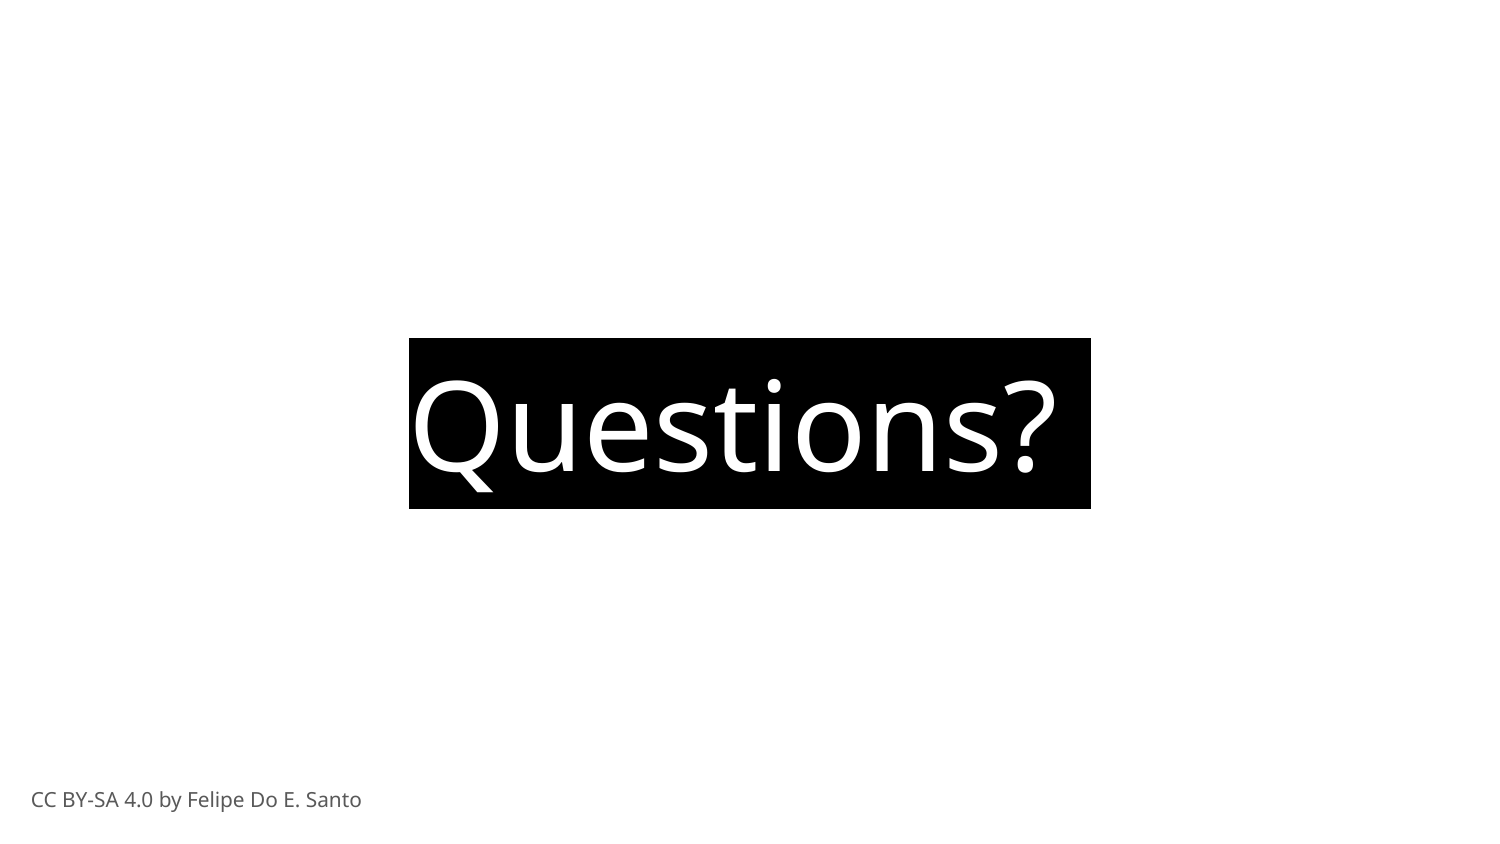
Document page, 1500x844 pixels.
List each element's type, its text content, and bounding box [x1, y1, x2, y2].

text_box CC BY-SA 4.0 by Felipe Do E. Santo [15, 771, 486, 826]
title Questions? [51, 352, 1449, 491]
